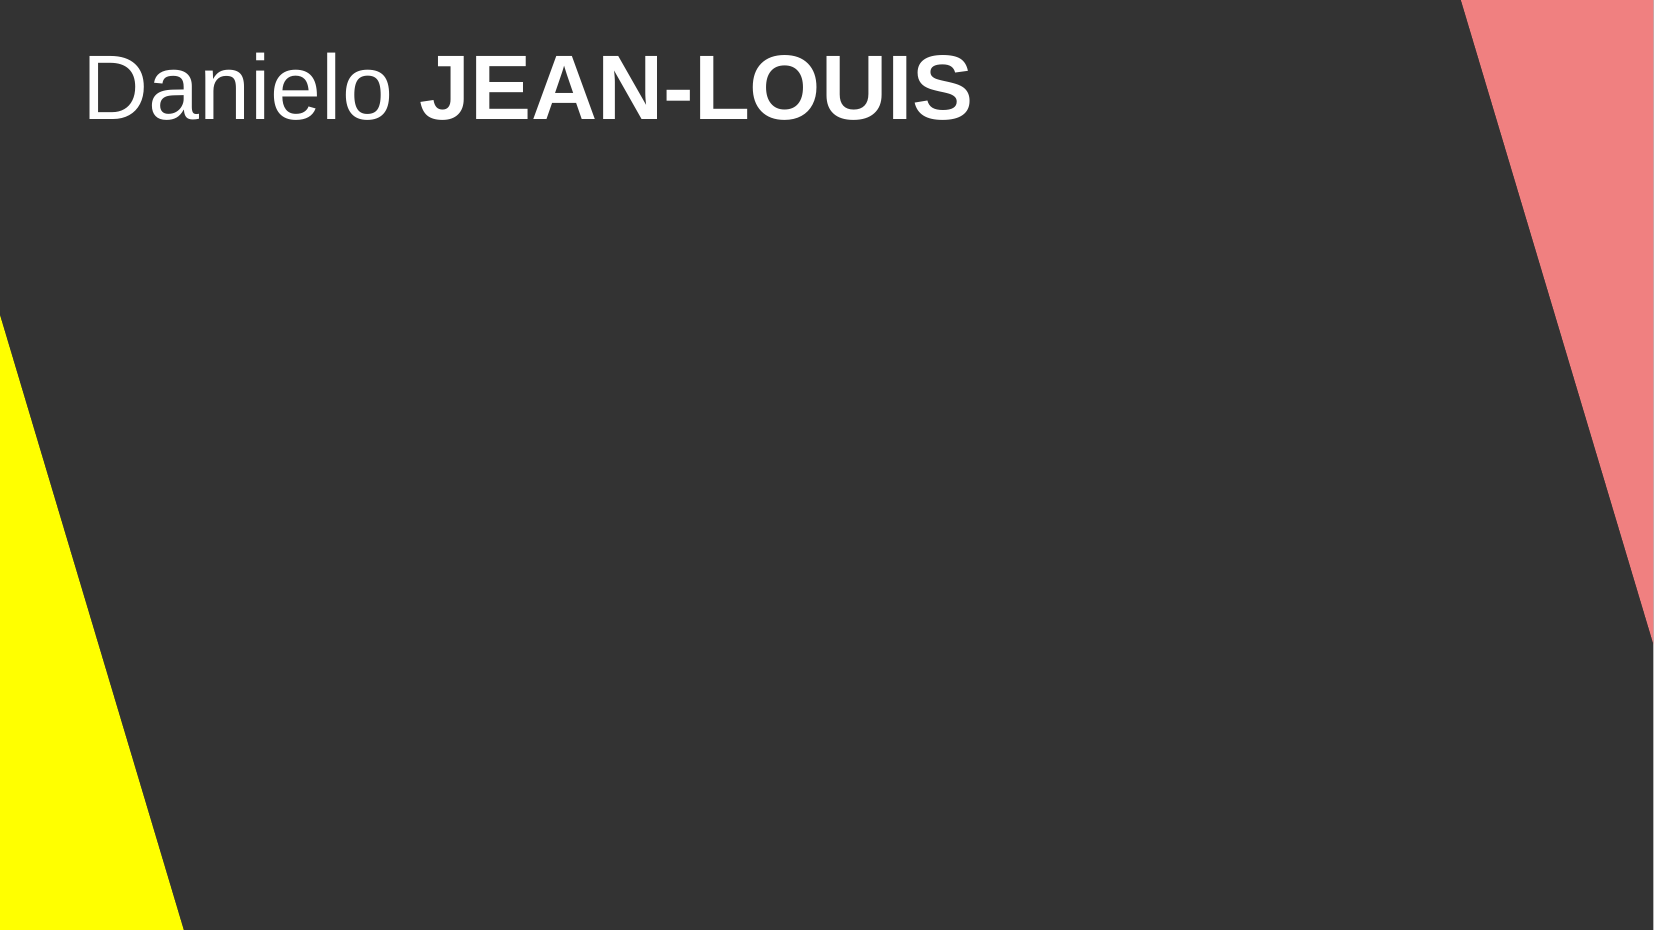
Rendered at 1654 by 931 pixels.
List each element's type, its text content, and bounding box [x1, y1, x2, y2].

text_box [1460, 0, 1654, 647]
text_box [0, 315, 184, 930]
subtitle Danielo JEAN-LOUIS [82, 36, 1532, 242]
